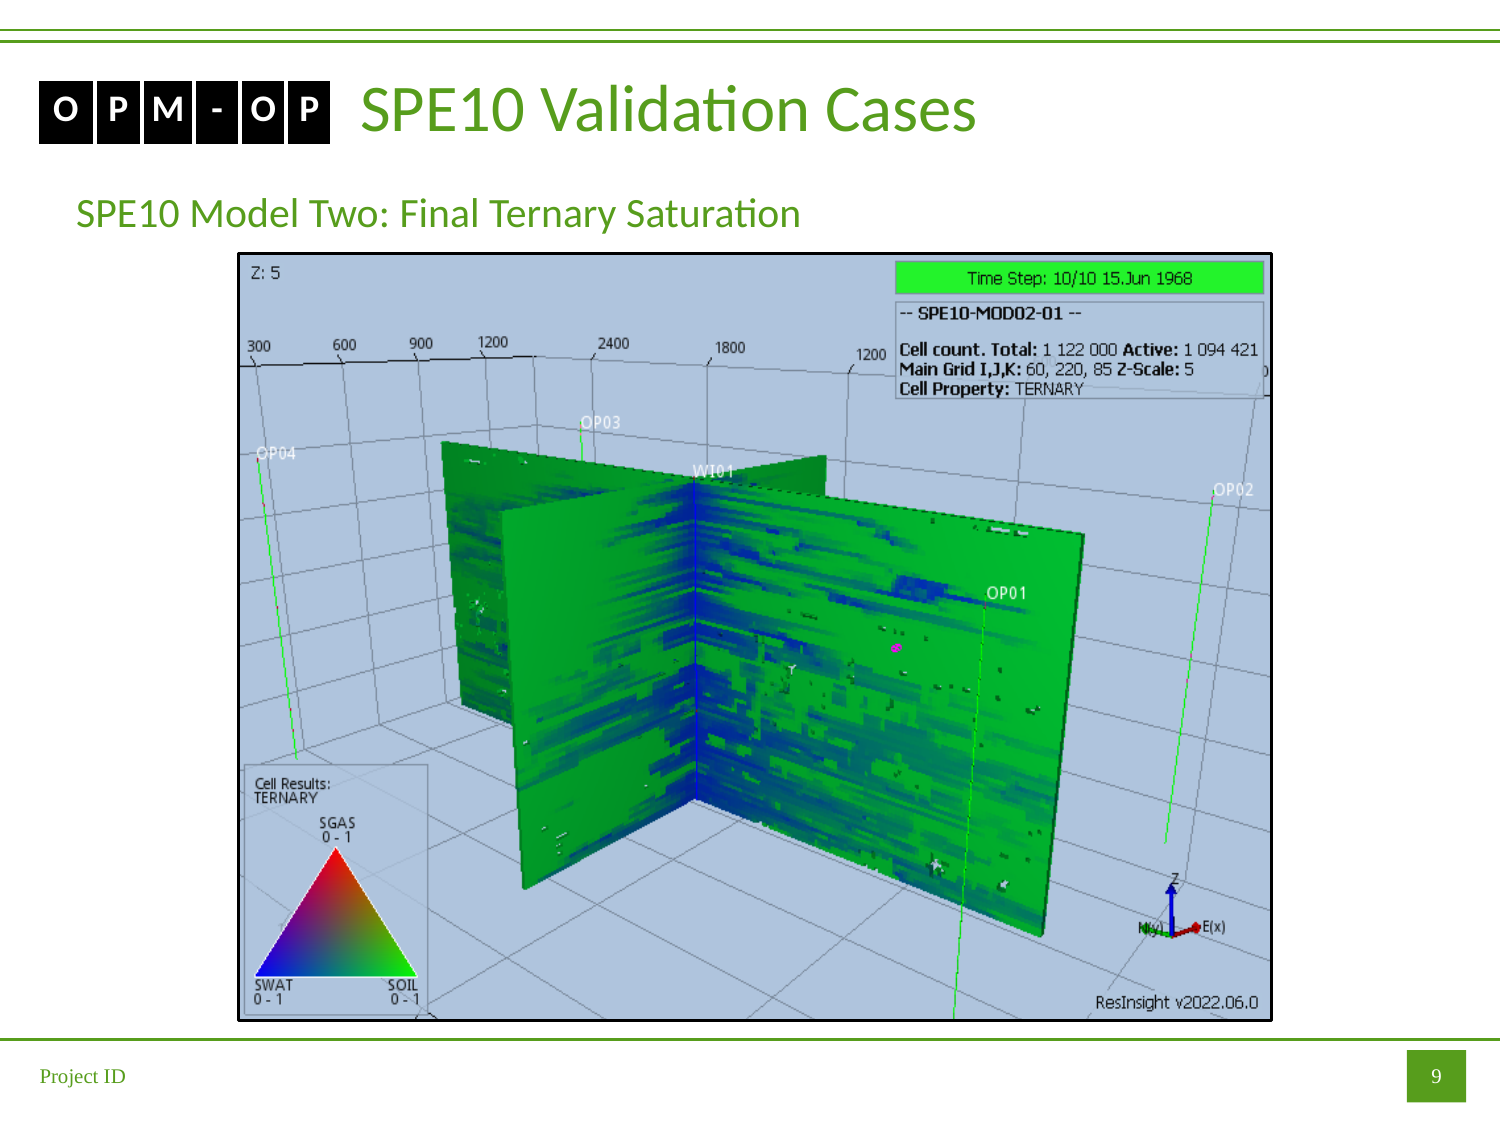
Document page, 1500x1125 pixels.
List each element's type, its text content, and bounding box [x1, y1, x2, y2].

list SPE10 Model Two: Final Ternary Saturation [76, 196, 1427, 279]
title SPE10 Validation Cases [360, 69, 1425, 161]
picture [240, 254, 1271, 1020]
